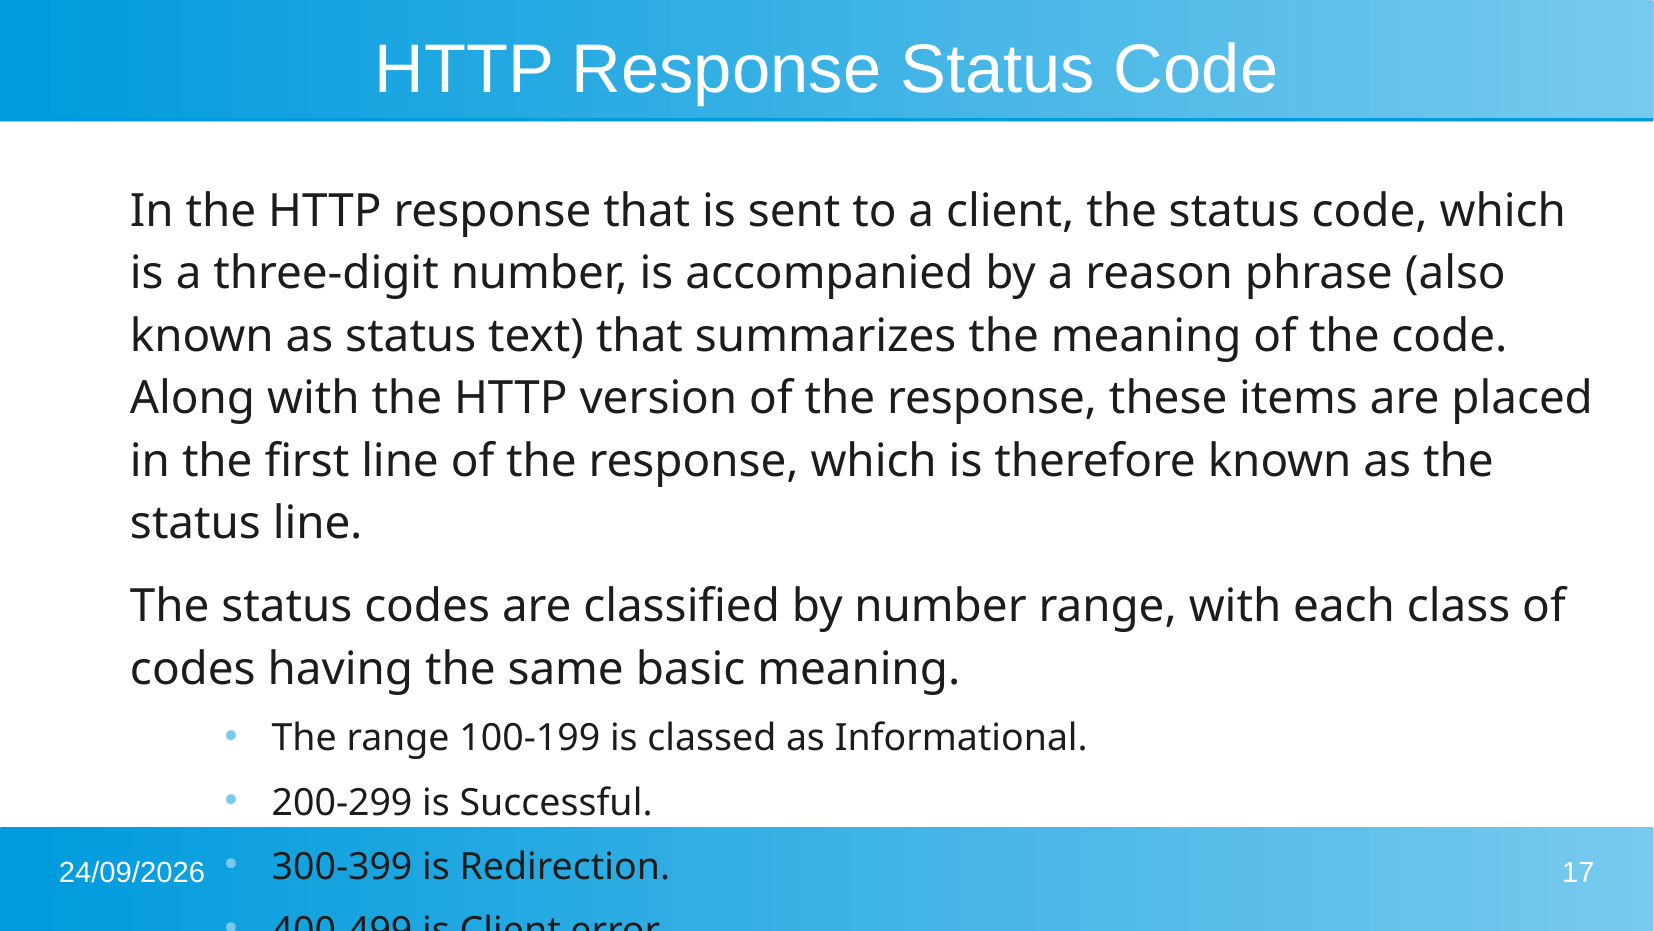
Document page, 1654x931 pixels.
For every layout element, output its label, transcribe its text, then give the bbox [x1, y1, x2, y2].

title HTTP Response Status Code [59, 29, 1595, 108]
list In the HTTP response that is sent to a client, the status code, which is a three-digit number, is accompanied by a reason phrase (also known as status text) that summarizes the meaning of the code. Along with the HTTP version of the response, these items are placed in the first line of the response, which is therefore known as the status line. The status codes are classified by number range, with each class of codes having the same basic meaning. The range 100-199 is classed as Informational. 200-299 is Successful. 300-399 is Redirection. 400-499 is Client error. 500-599 is Server error. [59, 177, 1595, 768]
